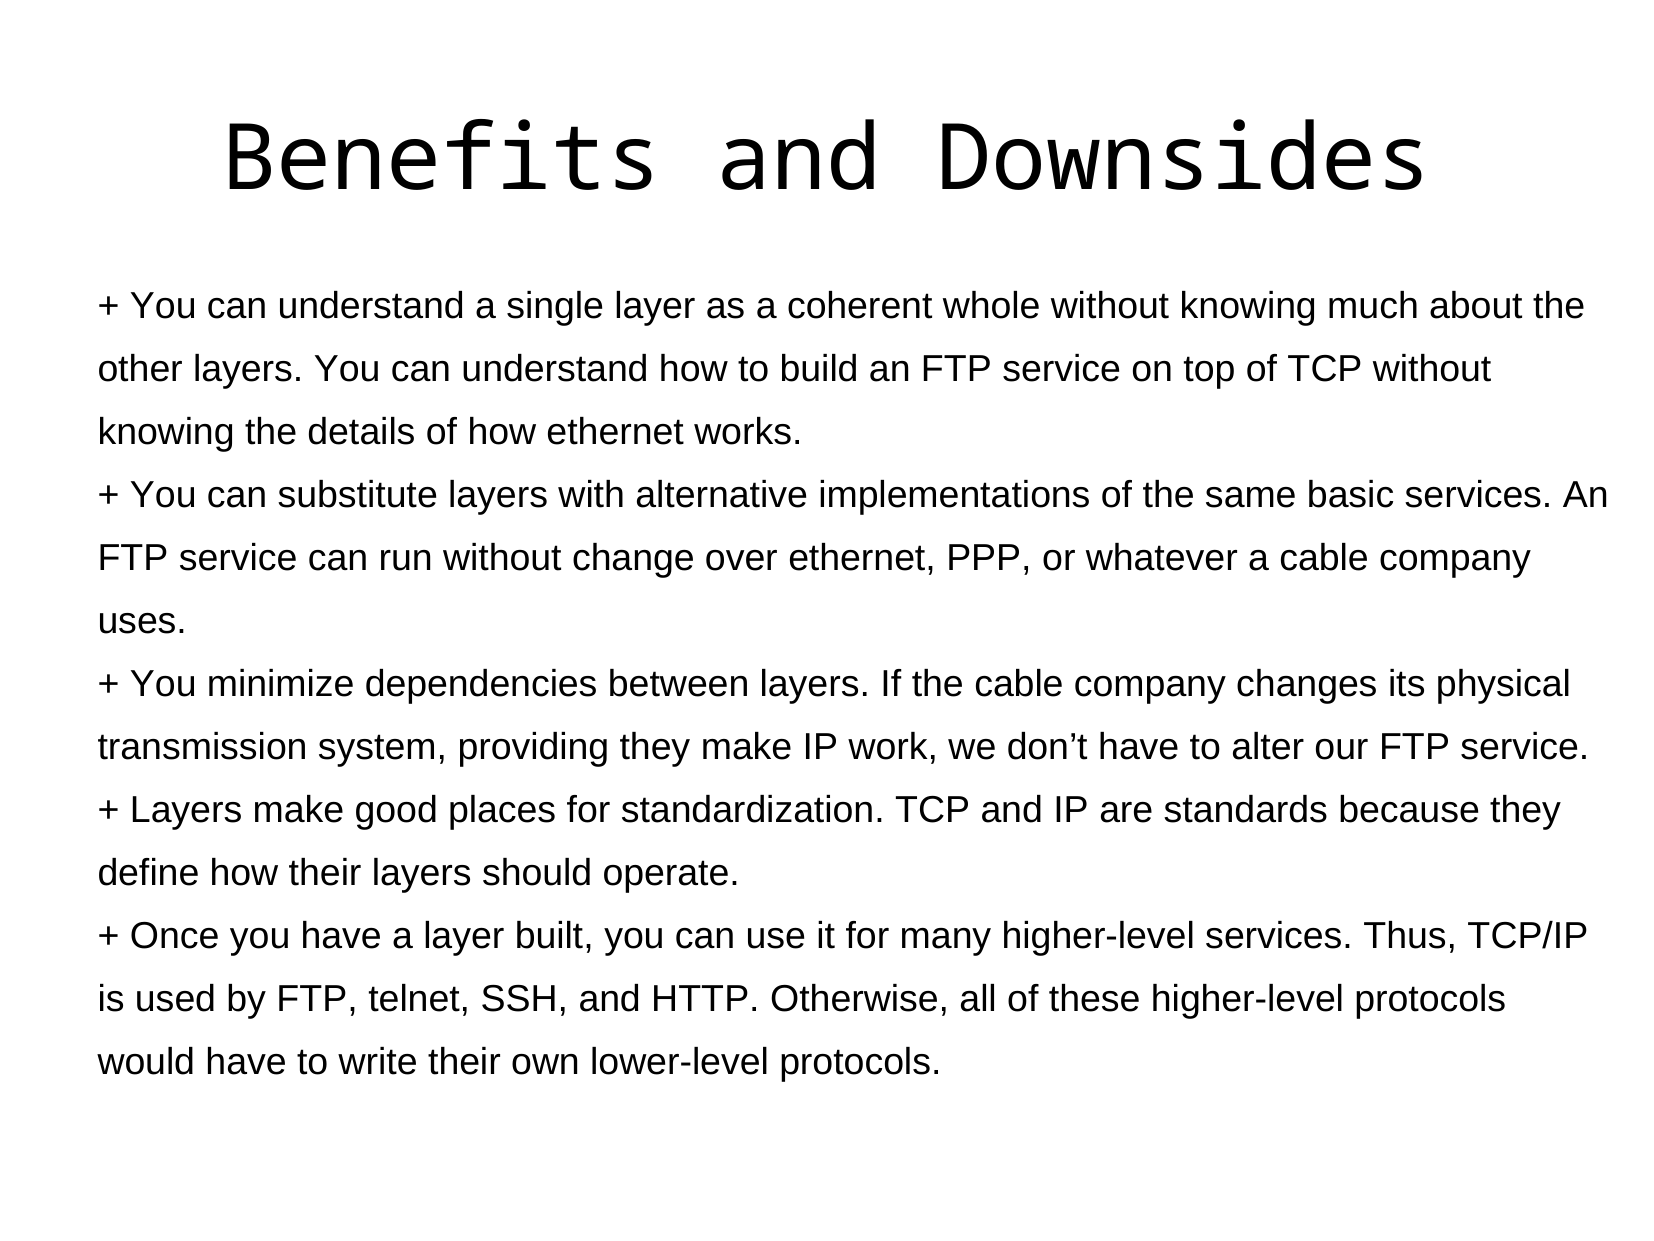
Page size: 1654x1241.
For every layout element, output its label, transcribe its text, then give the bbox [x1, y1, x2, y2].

text_box + You can understand a single layer as a coherent whole without knowing much about the other layers. You can understand how to build an FTP service on top of TCP without knowing the details of how ethernet works. + You can substitute layers with alternative implementations of the same basic services. An FTP service can run without change over ethernet, PPP, or whatever a cable company uses. + You minimize dependencies between layers. If the cable company changes its physical transmission system, providing they make IP work, we don’t have to alter our FTP service. + Layers make good places for standardization. TCP and IP are standards because they define how their layers should operate. + Once you have a layer built, you can use it for many higher-level services. Thus, TCP/IP is used by FTP, telnet, SSH, and HTTP. Otherwise, all of these higher-level protocols would have to write their own lower-level protocols. [82, 256, 1626, 1056]
title Benefits and Downsides [82, 49, 1571, 256]
